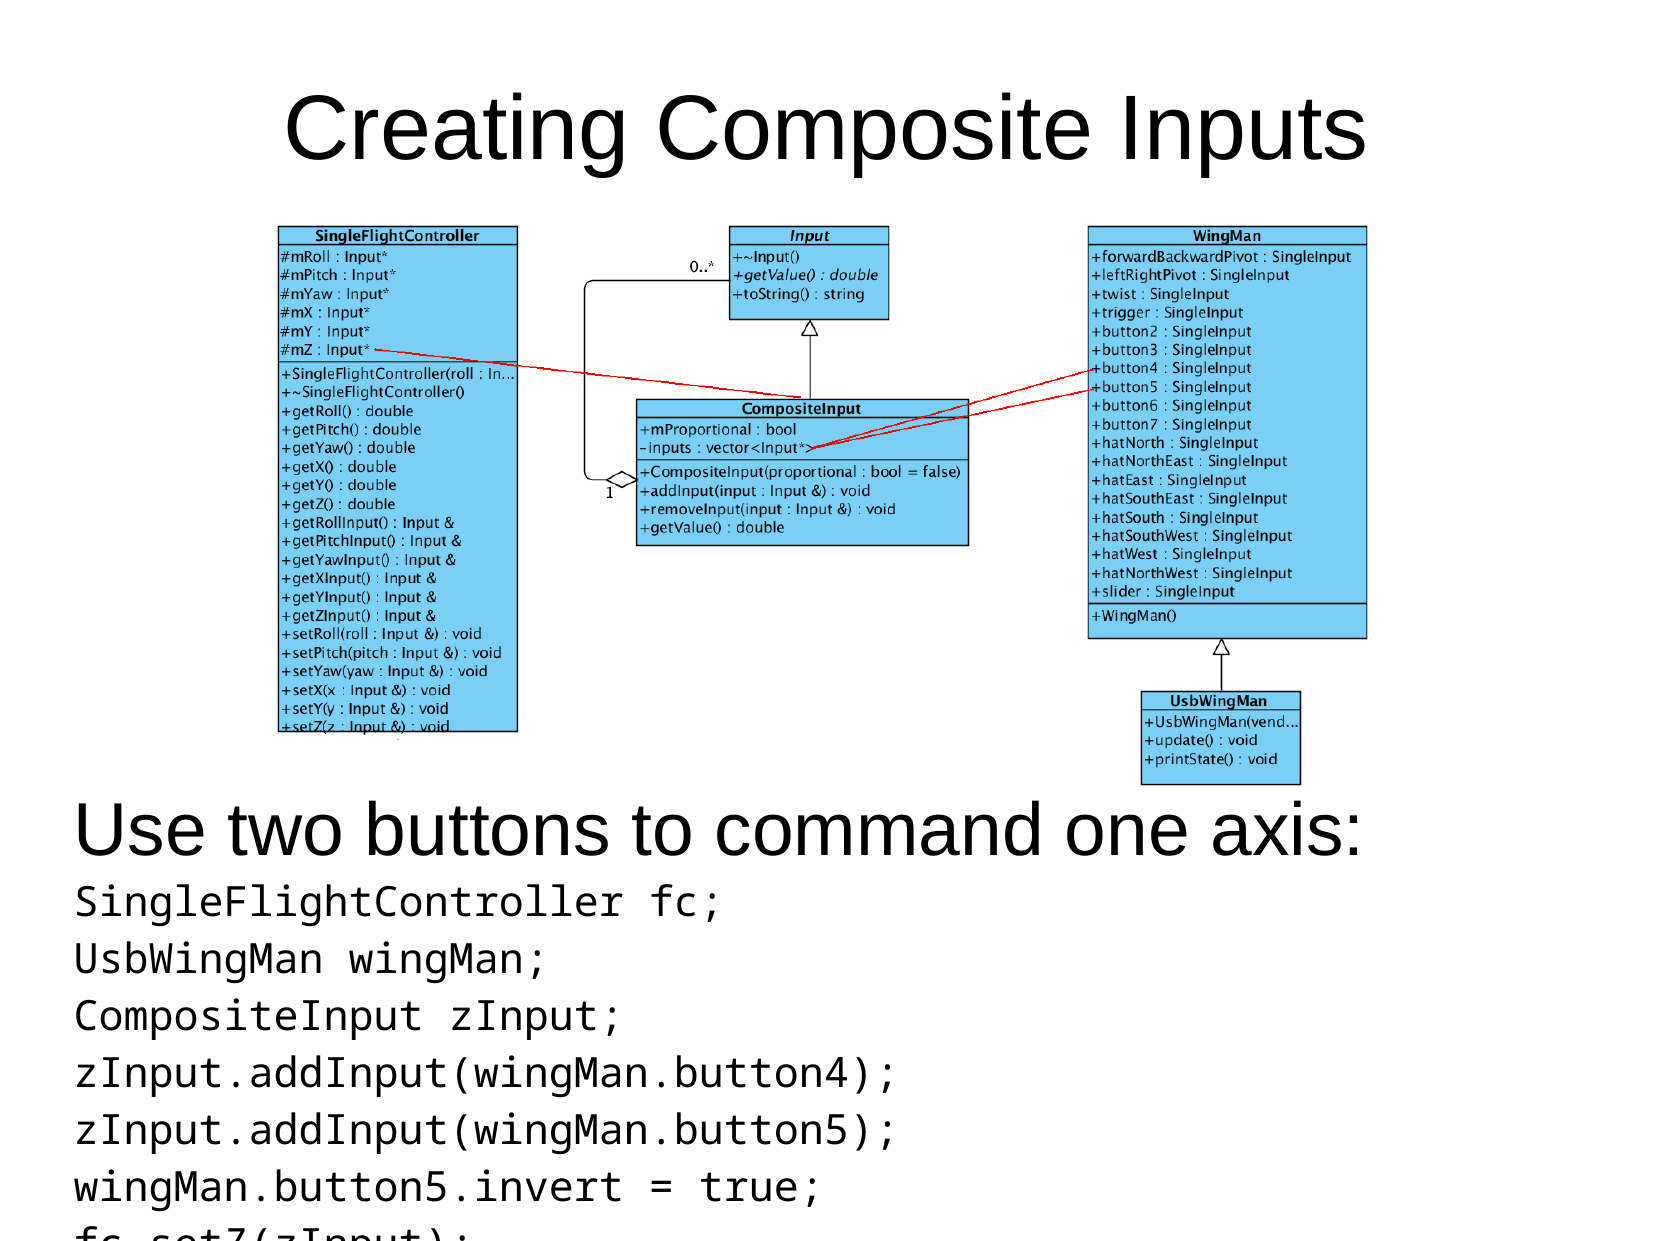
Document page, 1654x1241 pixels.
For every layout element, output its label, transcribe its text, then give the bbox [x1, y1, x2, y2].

picture [275, 224, 1371, 788]
title Creating Composite Inputs [82, 0, 1571, 257]
list Use two buttons to command one axis: SingleFlightController fc; UsbWingMan wingMan; CompositeInput zInput; zInput.addInput(wingMan.button4); zInput.addInput(wingMan.button5); wingMan.button5.invert = true; fc.setZ(zInput); [73, 787, 1574, 1218]
